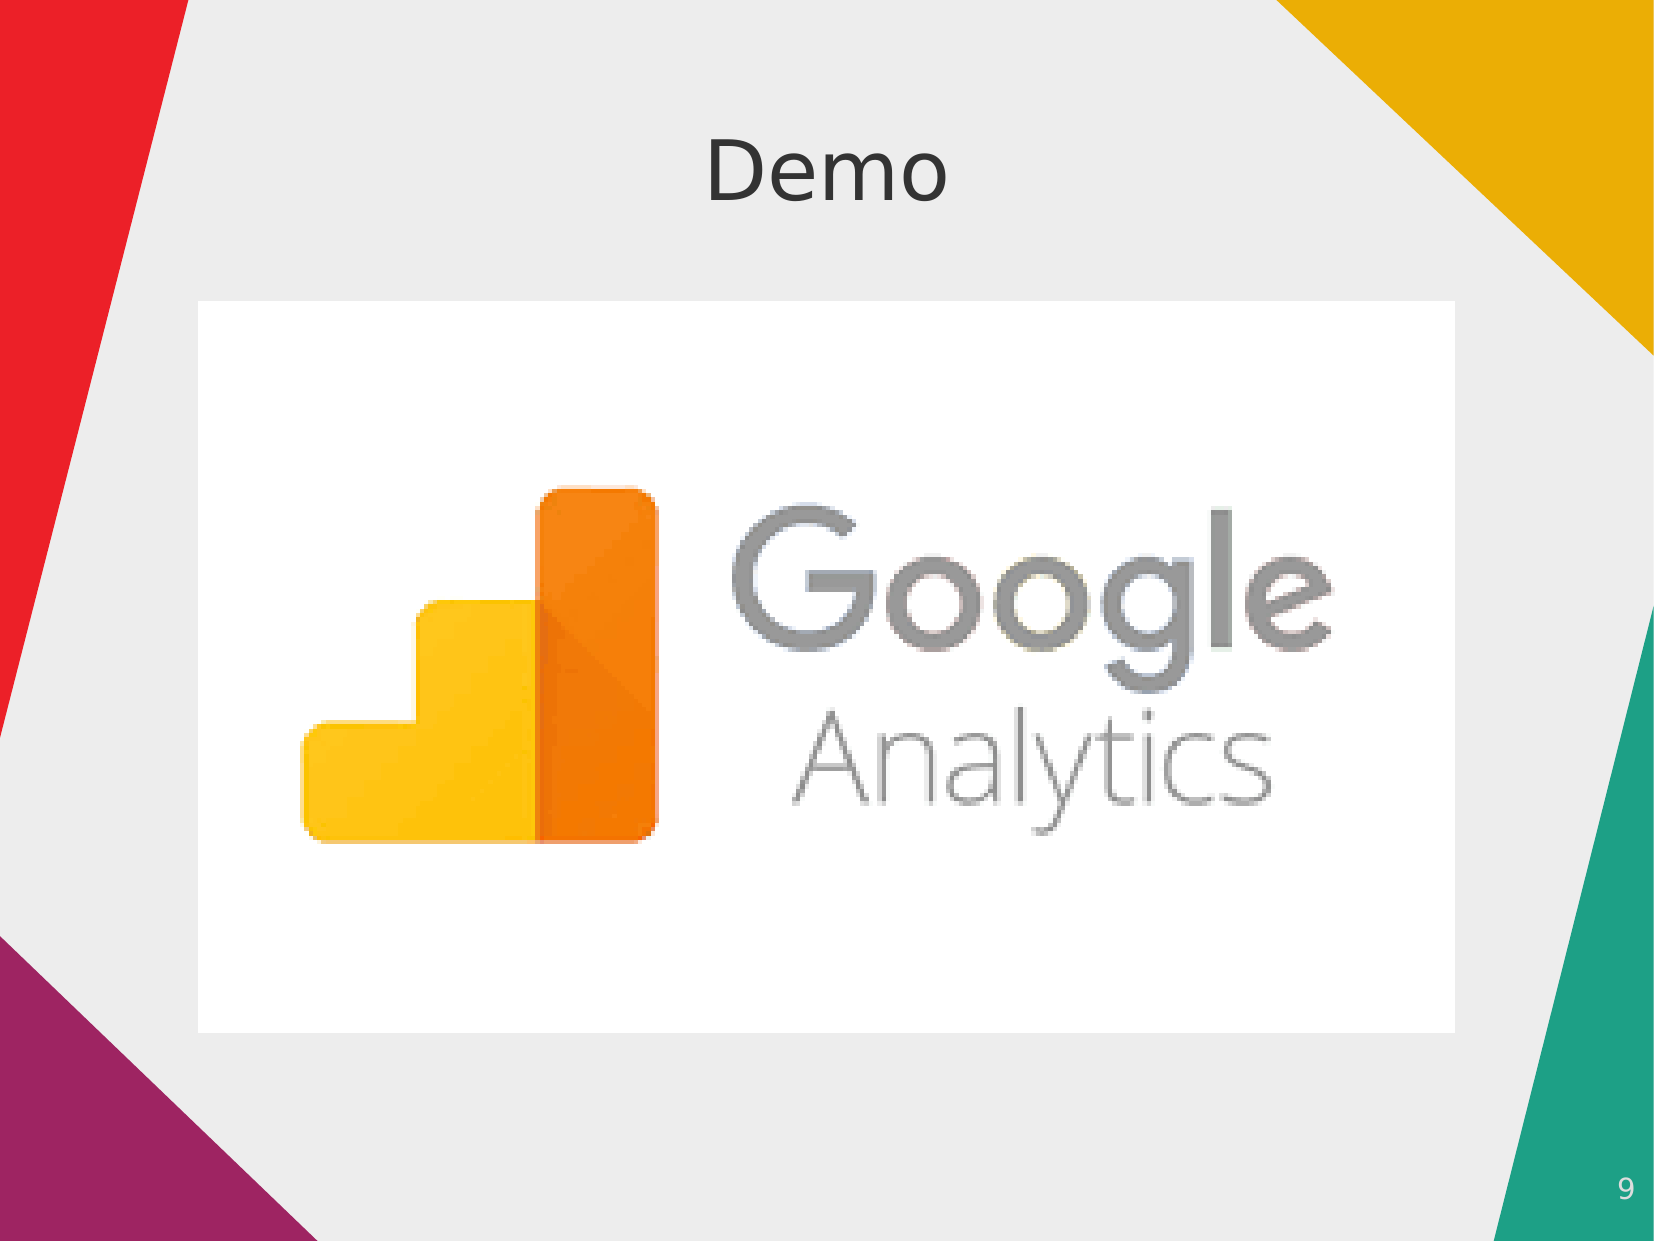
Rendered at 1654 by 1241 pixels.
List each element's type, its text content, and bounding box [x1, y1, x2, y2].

title Demo [114, 73, 1539, 271]
picture [198, 301, 1455, 1033]
